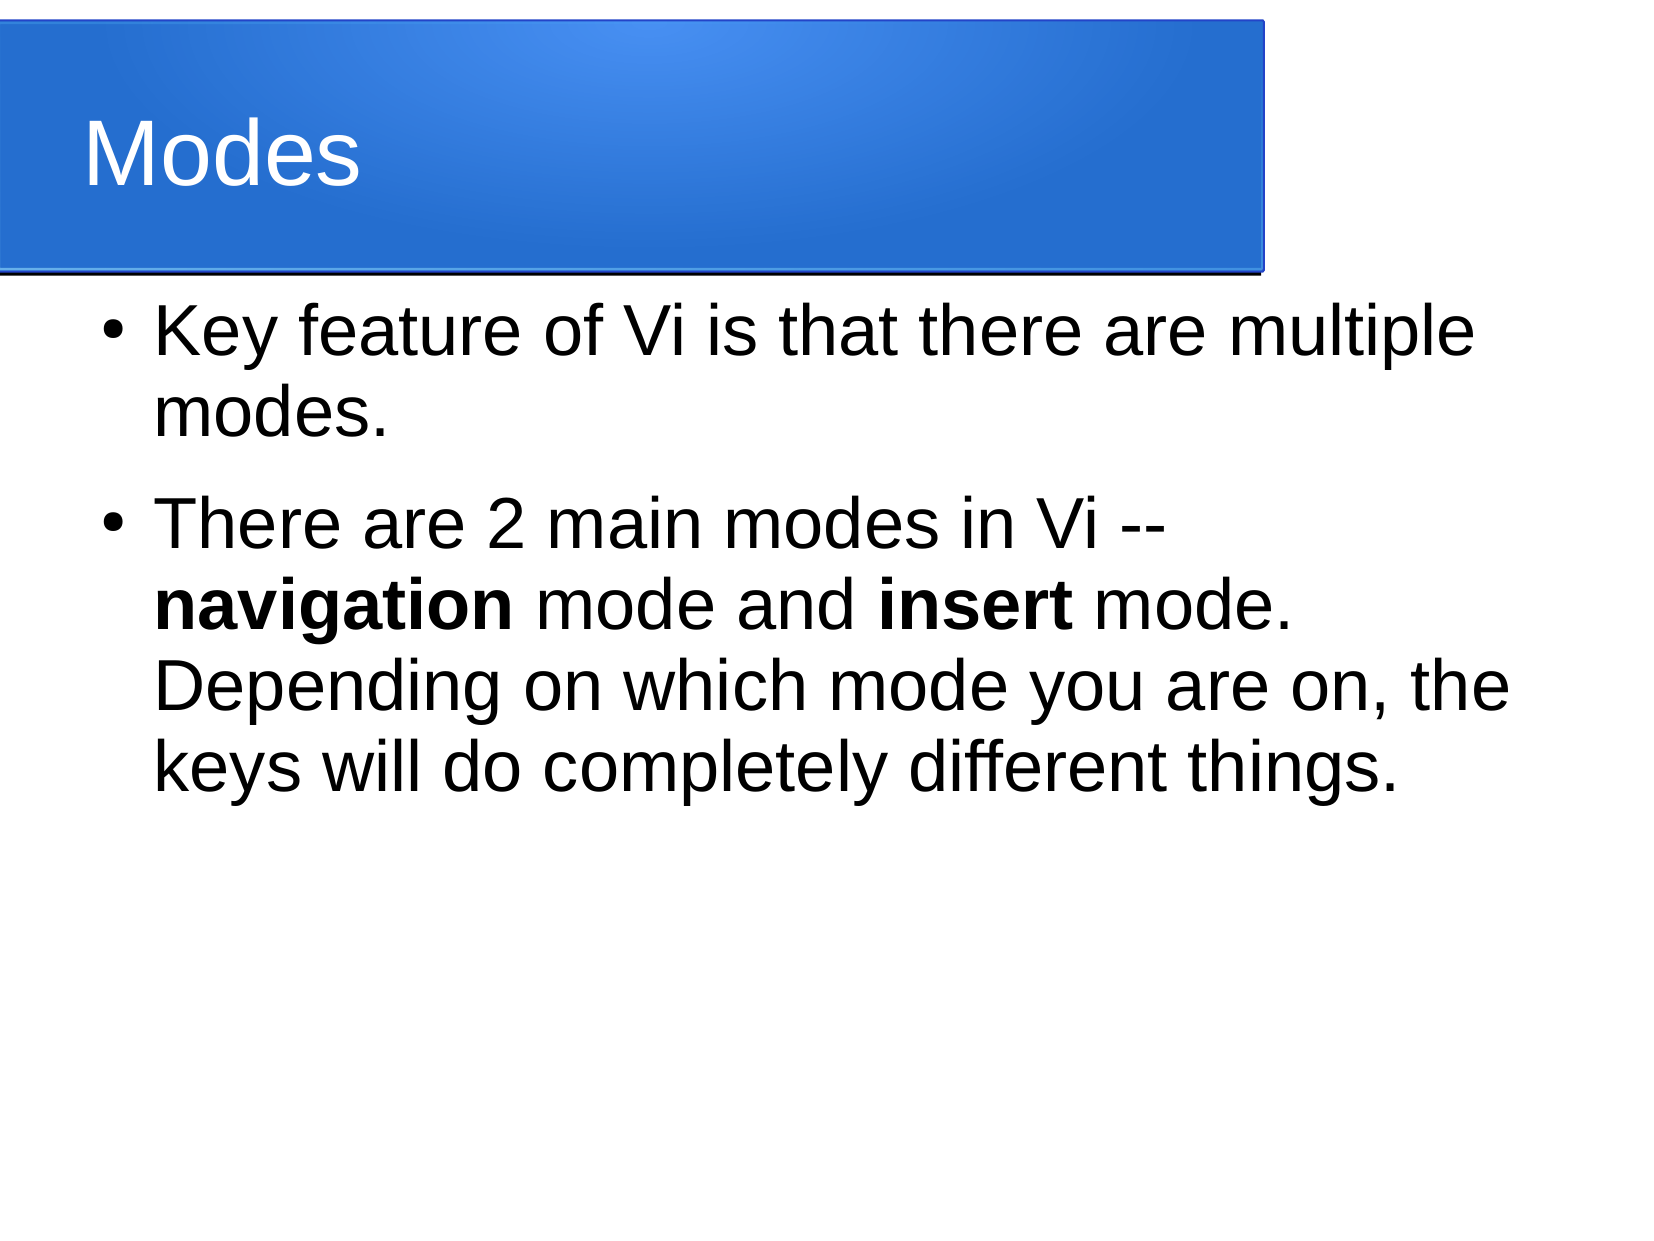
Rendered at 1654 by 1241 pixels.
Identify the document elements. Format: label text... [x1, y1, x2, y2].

title Modes [82, 49, 1250, 257]
list Key feature of Vi is that there are multiple modes. There are 2 main modes in Vi -- navigation mode and insert mode. Depending on which mode you are on, the keys will do completely different things. [82, 290, 1538, 1010]
